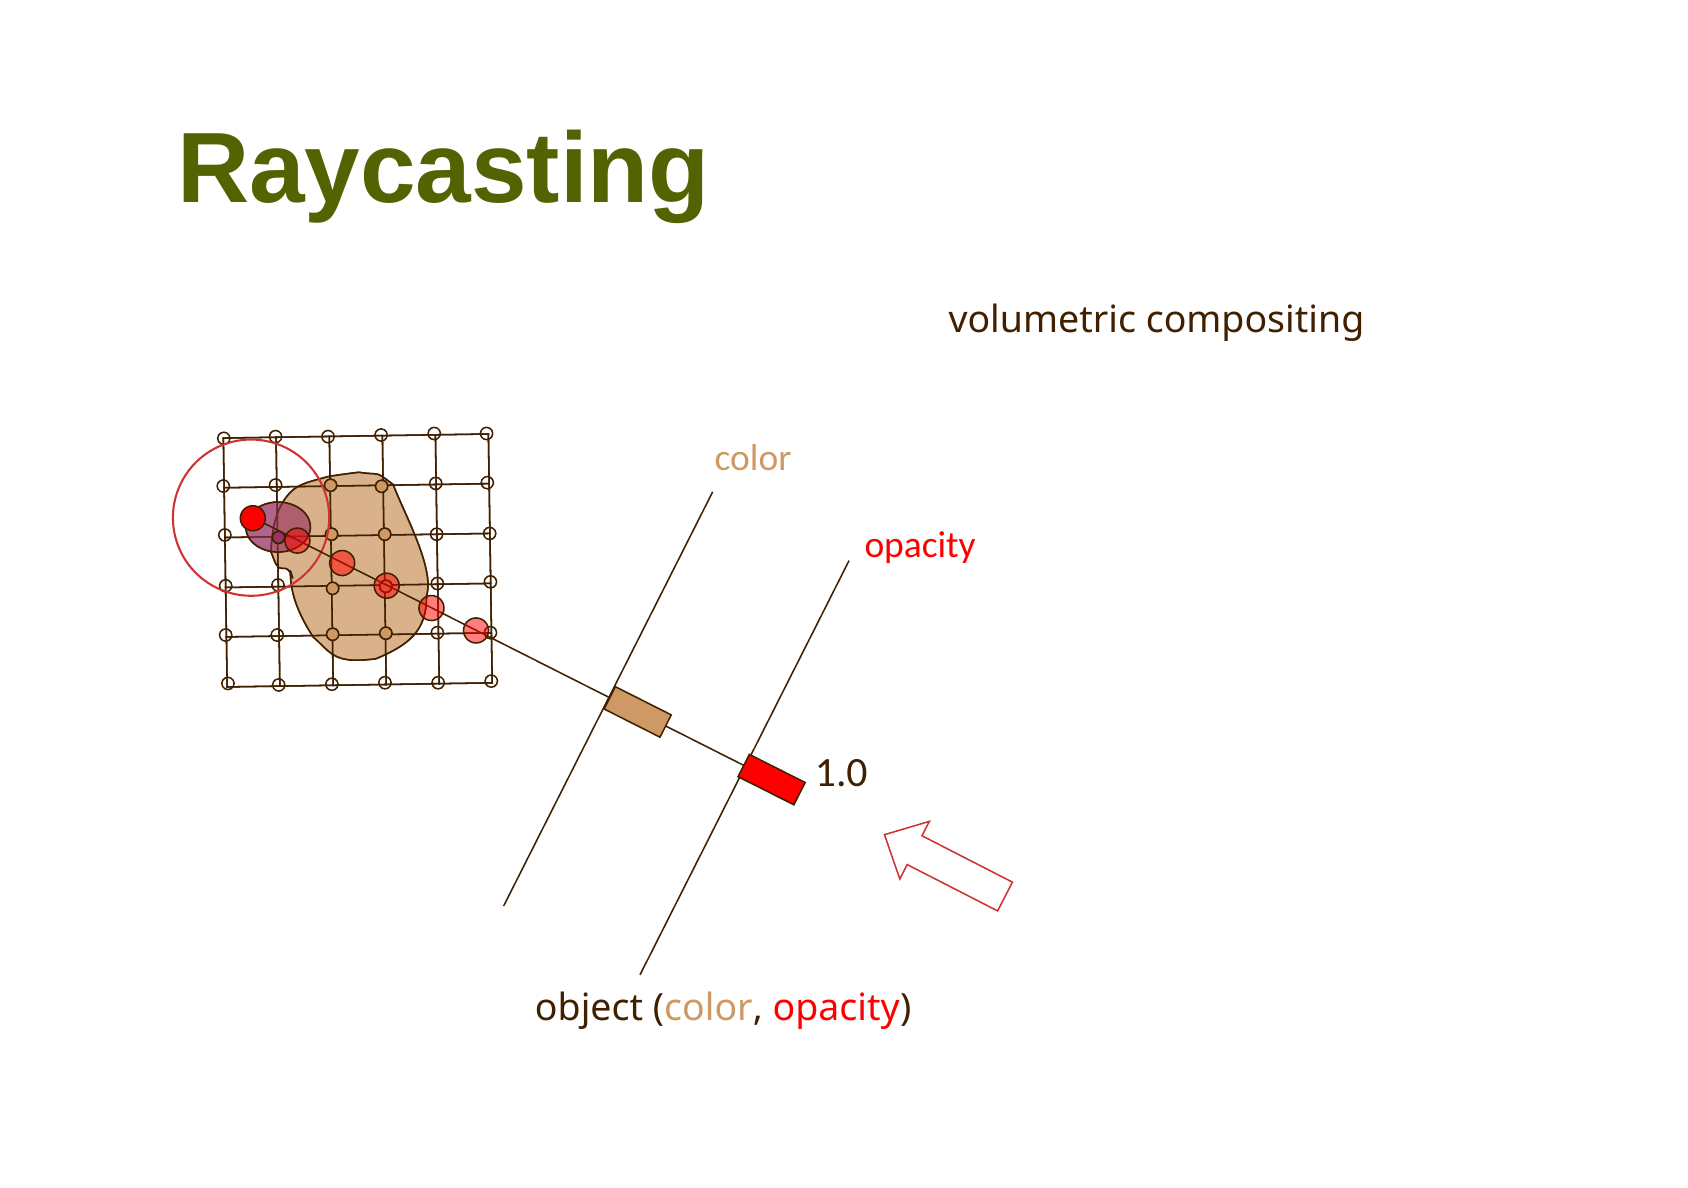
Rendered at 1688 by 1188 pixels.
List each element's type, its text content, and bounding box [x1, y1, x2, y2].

text_box color [699, 424, 1288, 486]
text_box [738, 754, 799, 805]
text_box [463, 617, 489, 643]
text_box 1.0 [799, 737, 988, 803]
text_box [240, 488, 328, 583]
text_box [604, 686, 672, 738]
text_box [291, 472, 444, 661]
text_box volumetric compositing [933, 287, 1380, 348]
title Raycasting [162, 74, 1438, 263]
text_box object (color, opacity) [520, 974, 927, 1036]
text_box [301, 479, 320, 485]
text_box opacity [849, 512, 1438, 573]
